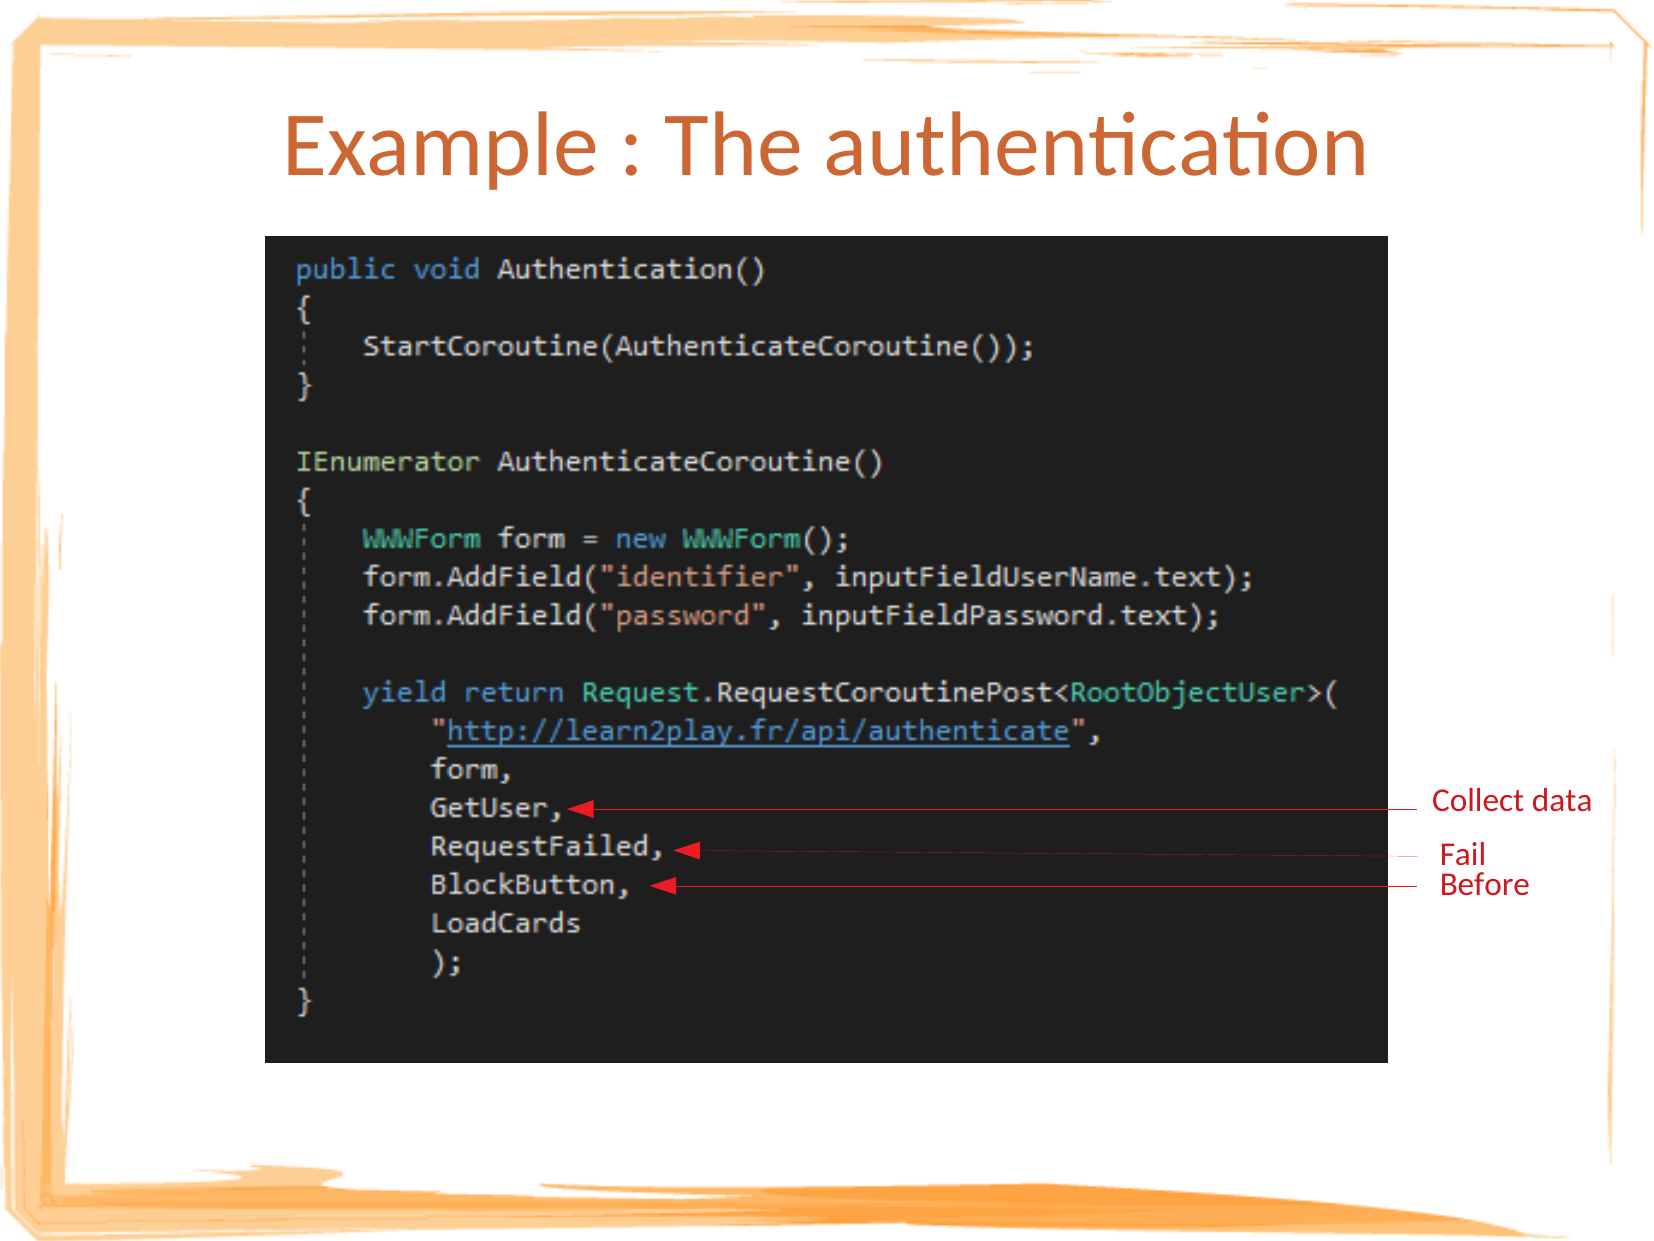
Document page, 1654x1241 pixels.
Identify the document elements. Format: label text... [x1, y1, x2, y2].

title Example : The authentication [82, 49, 1571, 257]
text_box Collect data [1417, 778, 1617, 827]
text_box Before [1425, 882, 1565, 911]
picture [0, 0, 1654, 1241]
text_box Fail [1425, 833, 1565, 882]
